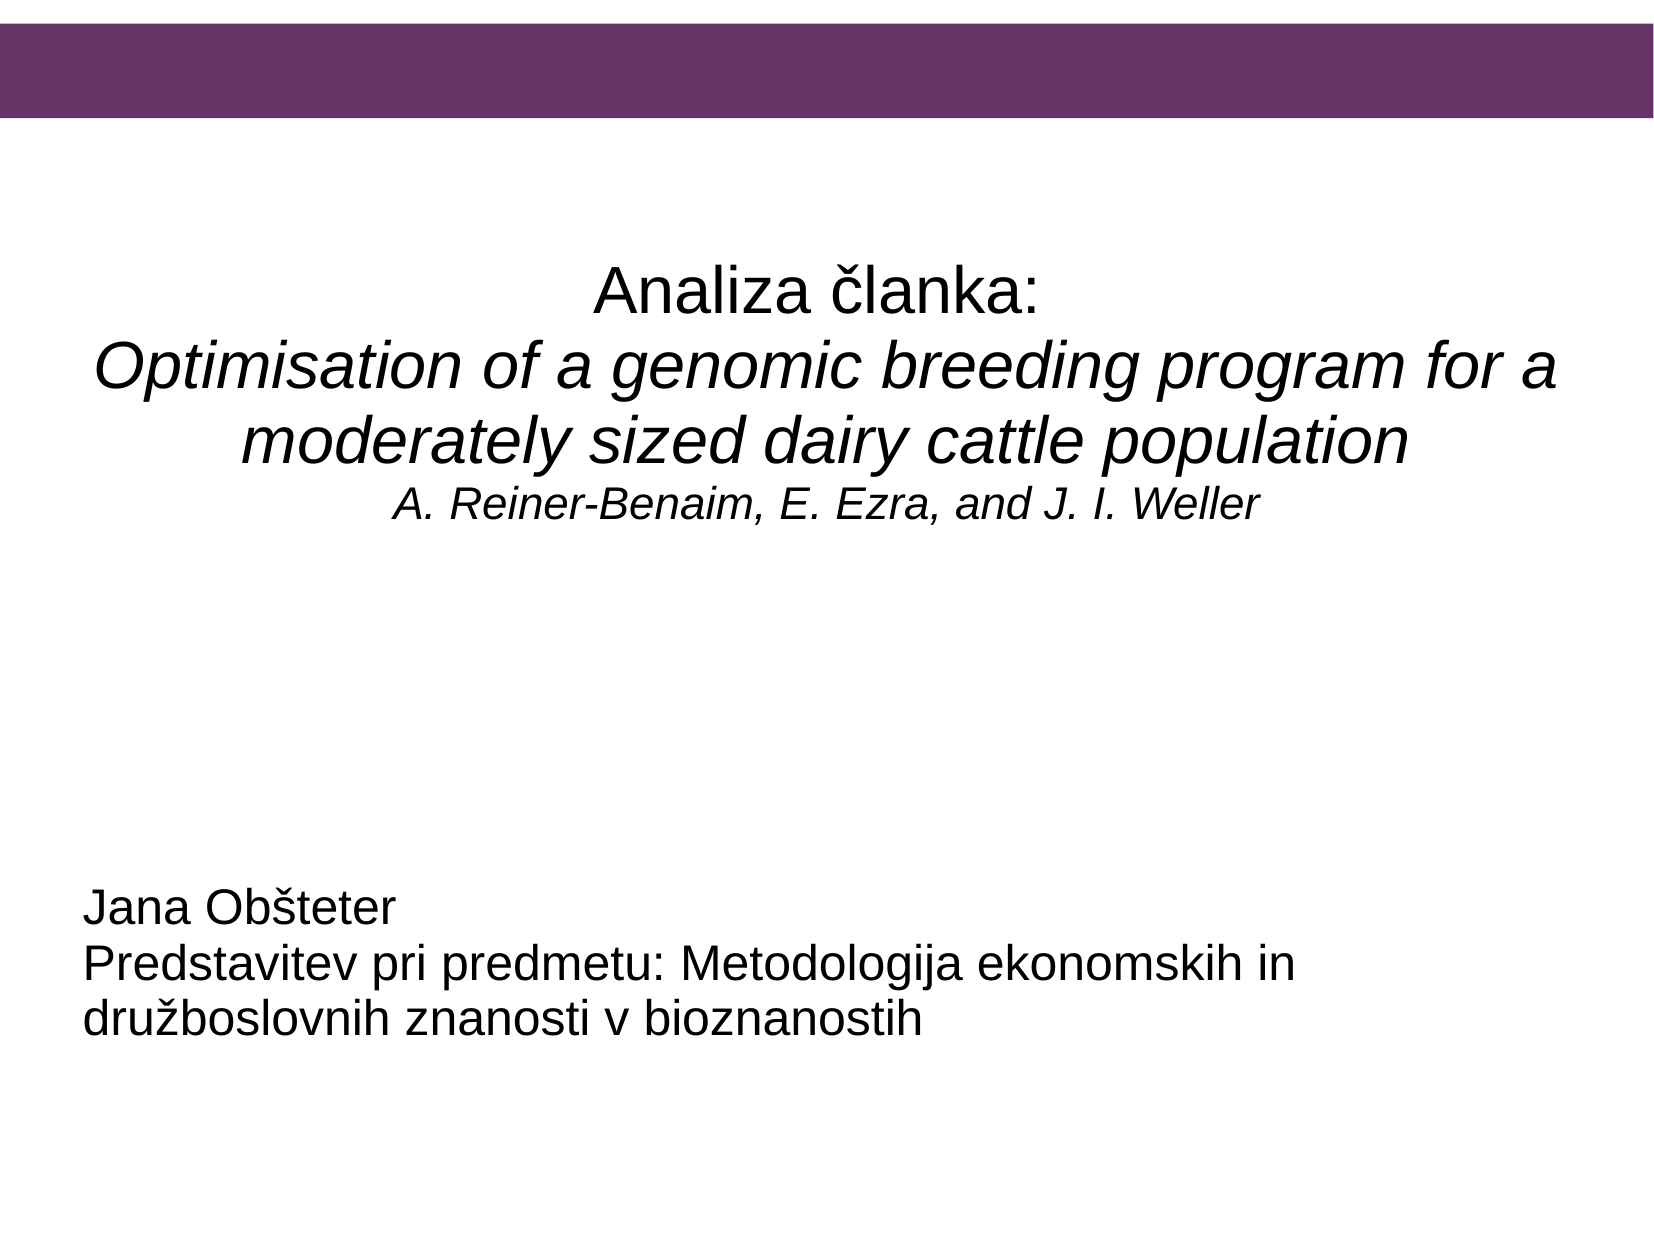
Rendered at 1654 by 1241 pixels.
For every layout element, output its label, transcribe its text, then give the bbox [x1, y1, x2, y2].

subtitle Analiza članka: Optimisation of a genomic breeding program for a moderately sized dairy cattle population A. Reiner-Benaim, E. Ezra, and J. I. Weller Jana Obšteter Predstavitev pri predmetu: Metodologija ekonomskih in družboslovnih znanosti v bioznanostih [82, 253, 1571, 1047]
text_box [0, 23, 1654, 119]
